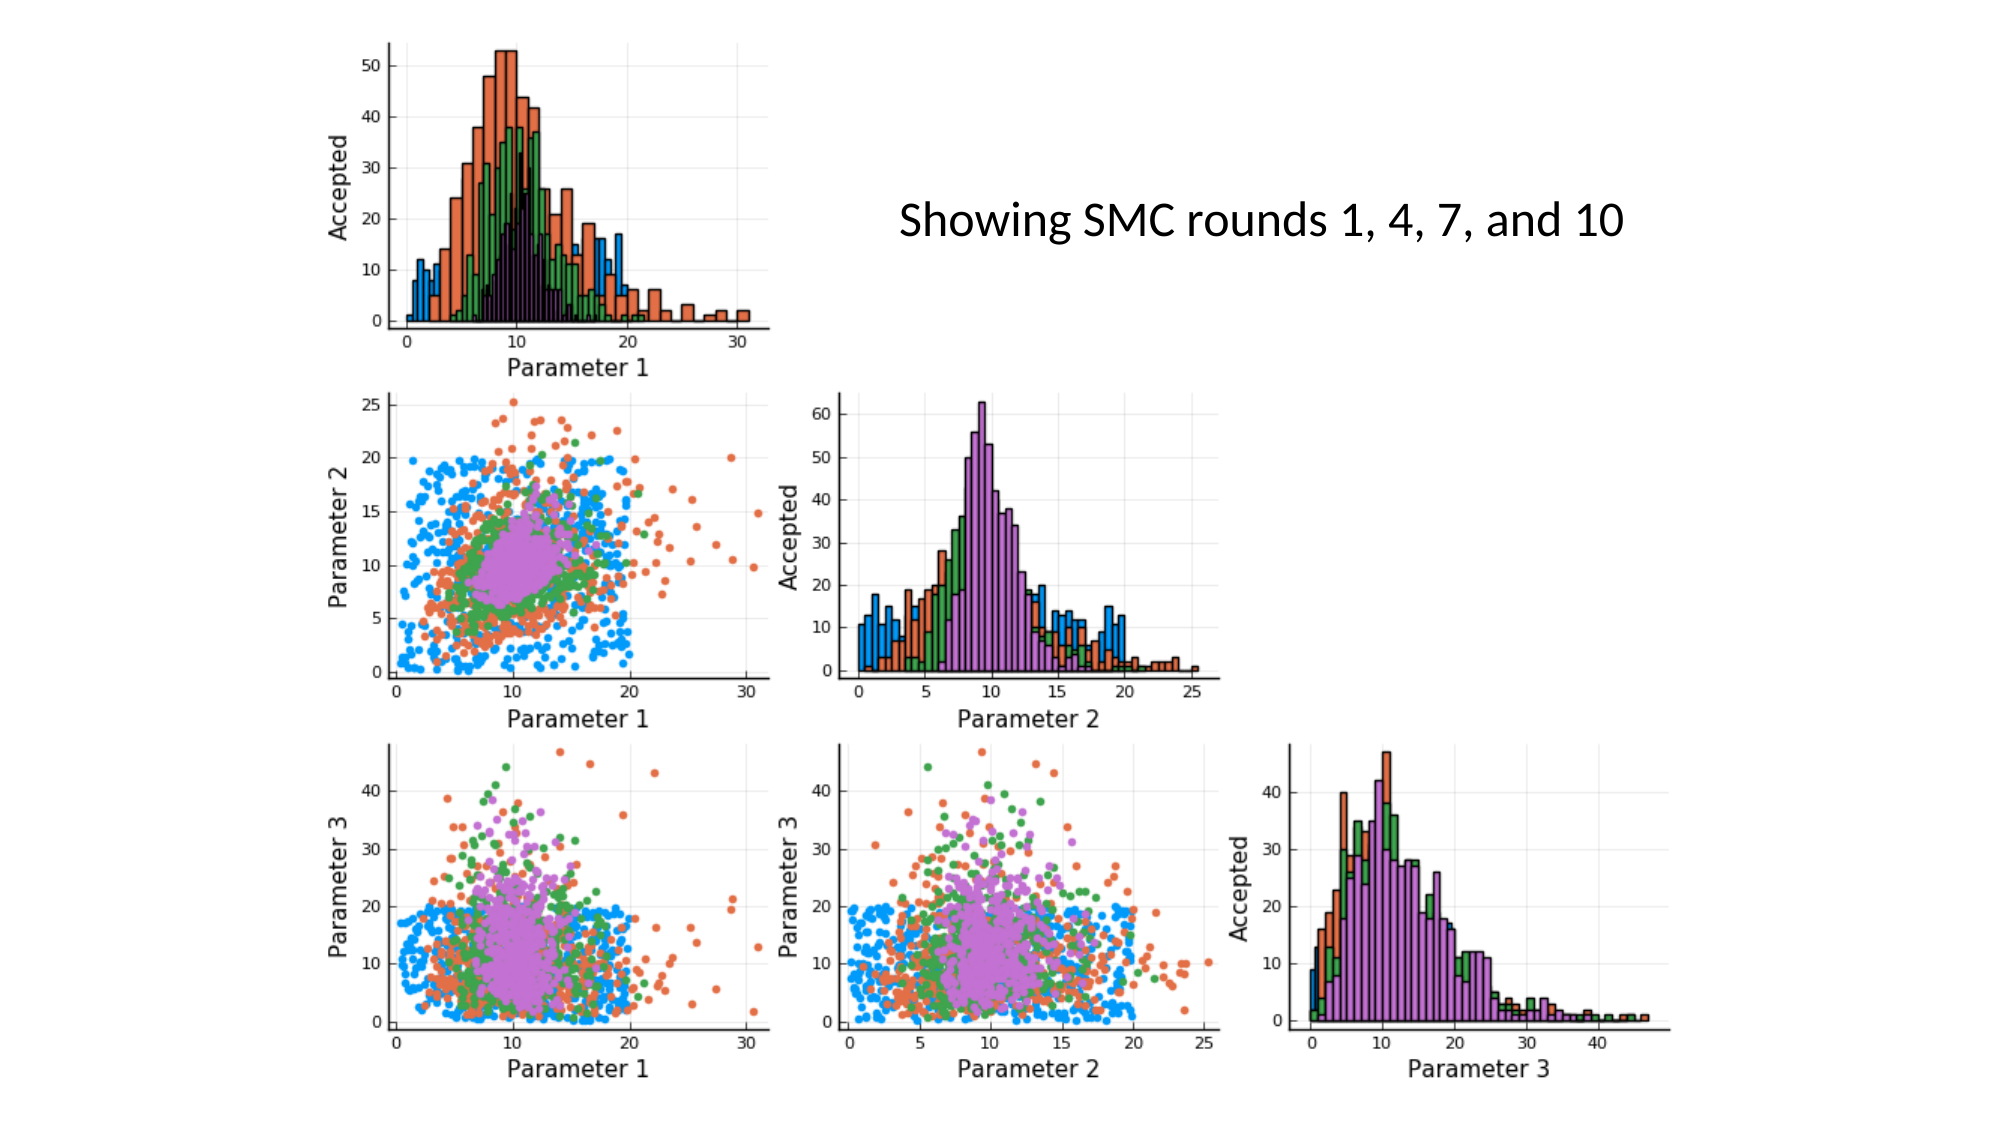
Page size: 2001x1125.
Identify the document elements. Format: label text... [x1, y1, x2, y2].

text_box Showing SMC rounds 1, 4, 7, and 10 [884, 178, 1676, 255]
picture [324, 37, 1675, 1088]
